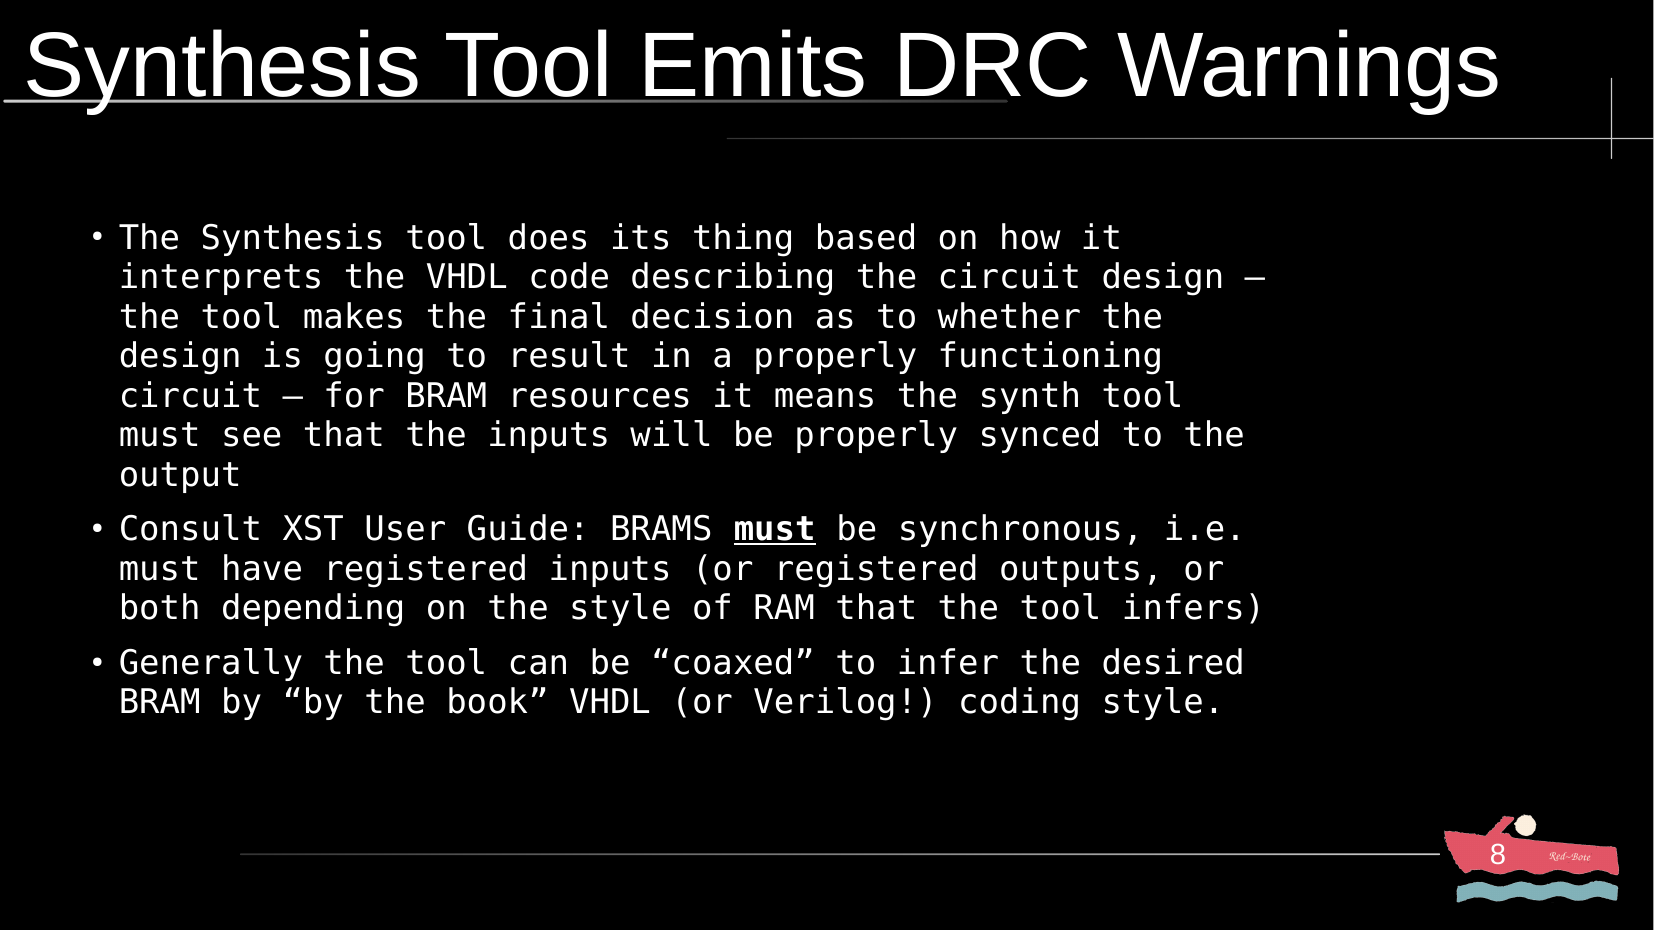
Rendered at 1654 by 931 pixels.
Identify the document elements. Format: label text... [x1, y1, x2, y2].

title Synthesis Tool Emits DRC Warnings [23, 11, 1589, 119]
picture [1440, 807, 1625, 908]
list The Synthesis tool does its thing based on how it interprets the VHDL code describing the circuit design – the tool makes the final decision as to whether the design is going to result in a properly functioning circuit – for BRAM resources it means the synth tool must see that the inputs will be properly synced to the output Consult XST User Guide: BRAMS must be synchronous, i.e. must have registered inputs (or registered outputs, or both depending on the style of RAM that the tool infers) Generally the tool can be “coaxed” to infer the desired BRAM by “by the book” VHDL (or Verilog!) coding style. [82, 217, 1276, 758]
